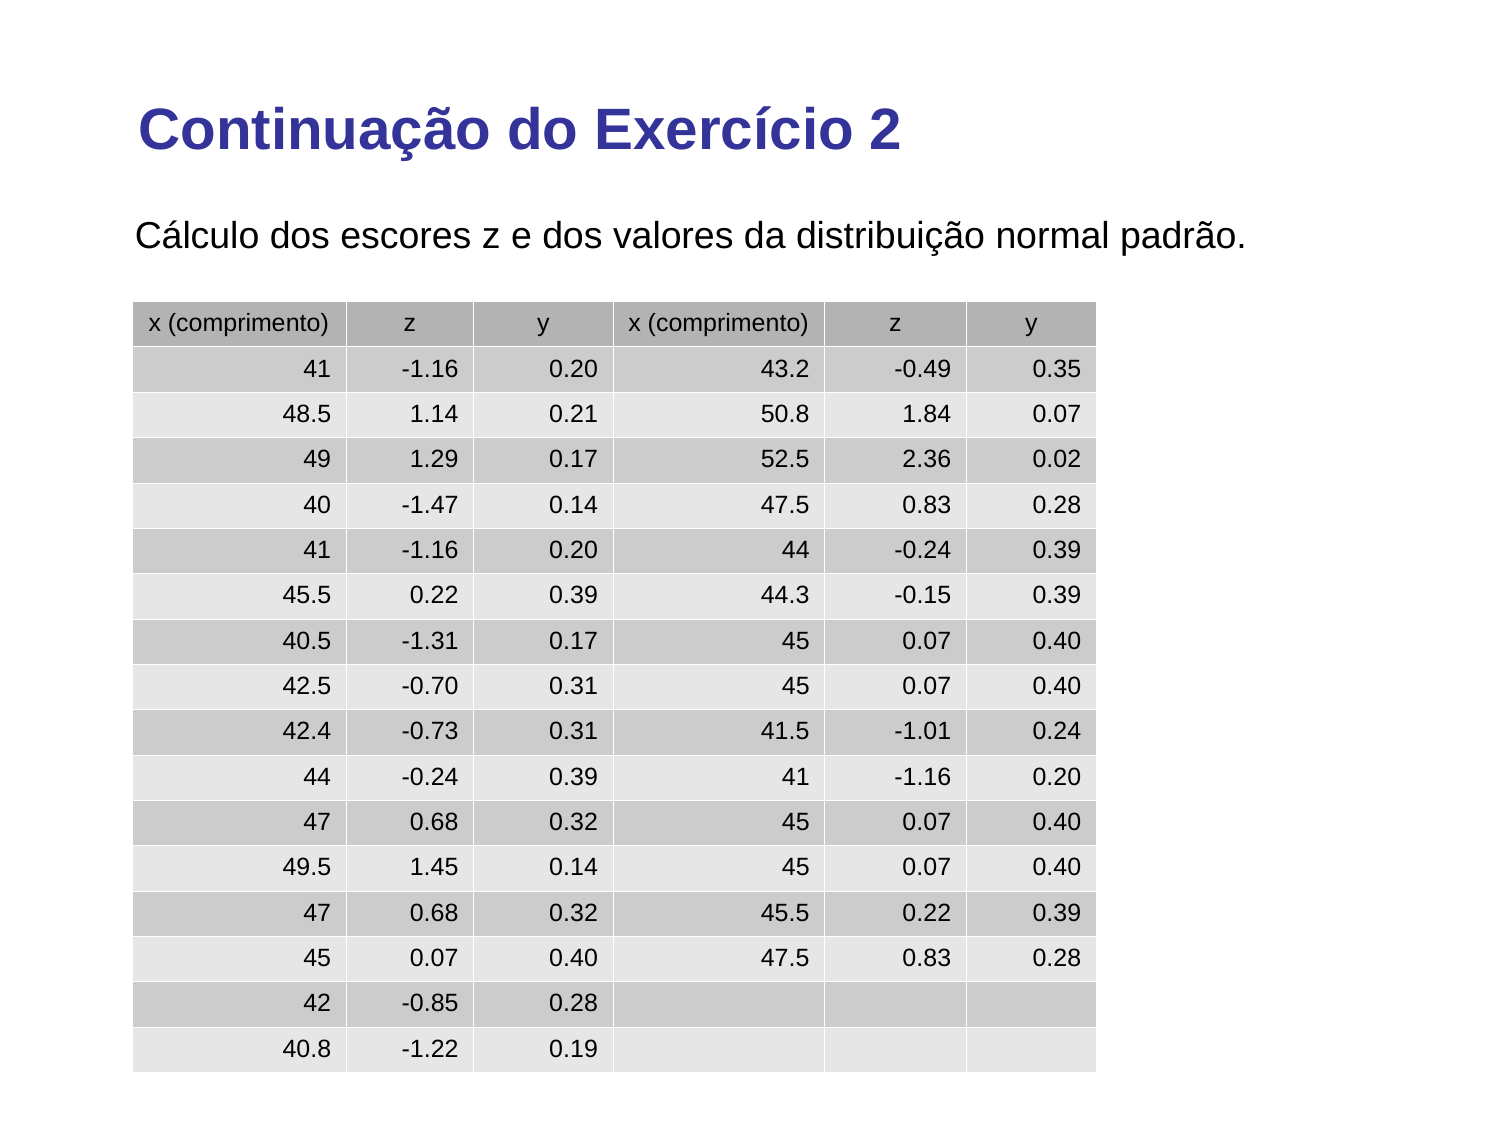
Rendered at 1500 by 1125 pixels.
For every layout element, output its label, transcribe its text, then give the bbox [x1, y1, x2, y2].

table_cell -0.24 [347, 756, 473, 800]
table_cell 47.5 [614, 484, 824, 528]
table_cell 0.21 [474, 393, 613, 437]
table_cell 44 [614, 529, 824, 573]
table_cell 45 [614, 801, 824, 845]
table_cell 0.14 [474, 846, 613, 891]
table_cell 0.40 [474, 937, 613, 981]
table_cell 0.17 [474, 438, 613, 483]
table_cell 44 [133, 756, 346, 800]
table_cell 0.31 [474, 710, 613, 755]
table_cell 0.07 [347, 937, 473, 981]
table_cell 0.22 [347, 574, 473, 619]
table_cell 40.5 [133, 620, 346, 664]
table_cell 0.07 [825, 801, 966, 845]
text_box Cálculo dos escores z e dos valores da distribuição normal padrão. [120, 203, 1362, 286]
table_cell 0.07 [825, 665, 966, 709]
table_cell [614, 1028, 824, 1072]
table_cell 0.39 [967, 574, 1096, 619]
table_cell [614, 982, 824, 1027]
text_box Continuação do Exercício 2 [123, 84, 1400, 179]
table_cell 0.32 [474, 801, 613, 845]
table_cell 0.40 [967, 801, 1096, 845]
table_cell 0.39 [474, 756, 613, 800]
table_cell [967, 1028, 1096, 1072]
table_cell 43.2 [614, 347, 824, 392]
table_cell 41 [133, 529, 346, 573]
table_cell 0.40 [967, 665, 1096, 709]
table_header x (comprimento) [614, 302, 824, 346]
table_cell 0.28 [967, 937, 1096, 981]
table_cell 0.20 [967, 756, 1096, 800]
table_cell 0.40 [967, 846, 1096, 891]
table_cell 0.83 [825, 937, 966, 981]
table_cell 0.35 [967, 347, 1096, 392]
table_cell 50.8 [614, 393, 824, 437]
table_cell 0.83 [825, 484, 966, 528]
table_cell 45 [133, 937, 346, 981]
table_cell -0.70 [347, 665, 473, 709]
table_cell 44.3 [614, 574, 824, 619]
table_cell 0.39 [967, 529, 1096, 573]
table_cell 2.36 [825, 438, 966, 483]
table_cell 45 [614, 620, 824, 664]
table_header y [967, 302, 1096, 346]
table_cell -1.01 [825, 710, 966, 755]
table_cell 45 [614, 665, 824, 709]
table_cell 1.45 [347, 846, 473, 891]
table_cell 45.5 [614, 892, 824, 936]
table_cell 0.28 [474, 982, 613, 1027]
table_cell [967, 982, 1096, 1027]
table_header z [825, 302, 966, 346]
table_header x (comprimento) [133, 302, 346, 346]
table_cell 0.19 [474, 1028, 613, 1072]
table_header z [347, 302, 473, 346]
table_cell 0.68 [347, 801, 473, 845]
table_cell -1.16 [825, 756, 966, 800]
table_cell 42 [133, 982, 346, 1027]
table_cell 47.5 [614, 937, 824, 981]
table_cell [825, 1028, 966, 1072]
table_cell -1.22 [347, 1028, 473, 1072]
table_cell -1.31 [347, 620, 473, 664]
table_cell [825, 982, 966, 1027]
table_cell 0.40 [967, 620, 1096, 664]
table_cell 1.14 [347, 393, 473, 437]
table_cell 52.5 [614, 438, 824, 483]
table_cell 48.5 [133, 393, 346, 437]
table_cell 47 [133, 801, 346, 845]
table_cell 47 [133, 892, 346, 936]
table_cell 49 [133, 438, 346, 483]
table_cell 0.17 [474, 620, 613, 664]
table_cell -0.73 [347, 710, 473, 755]
table_cell 42.5 [133, 665, 346, 709]
table_cell 0.14 [474, 484, 613, 528]
table_cell 40 [133, 484, 346, 528]
table_cell 0.22 [825, 892, 966, 936]
table_cell 0.07 [825, 846, 966, 891]
table_cell 41 [614, 756, 824, 800]
table_cell 0.20 [474, 529, 613, 573]
table_cell -0.15 [825, 574, 966, 619]
table_header y [474, 302, 613, 346]
table_cell 0.07 [967, 393, 1096, 437]
table_cell 45 [614, 846, 824, 891]
table_cell -0.49 [825, 347, 966, 392]
table_cell -1.47 [347, 484, 473, 528]
table_cell 1.84 [825, 393, 966, 437]
table_cell 0.32 [474, 892, 613, 936]
table_cell 49.5 [133, 846, 346, 891]
table_cell -1.16 [347, 347, 473, 392]
table_cell -0.24 [825, 529, 966, 573]
table_cell -1.16 [347, 529, 473, 573]
table_cell 1.29 [347, 438, 473, 483]
table_cell 41.5 [614, 710, 824, 755]
table_cell 40.8 [133, 1028, 346, 1072]
table_cell 42.4 [133, 710, 346, 755]
table_cell -0.85 [347, 982, 473, 1027]
table_cell 0.31 [474, 665, 613, 709]
table_cell 0.02 [967, 438, 1096, 483]
table_cell 0.28 [967, 484, 1096, 528]
table_cell 0.20 [474, 347, 613, 392]
table_cell 45.5 [133, 574, 346, 619]
table_cell 0.68 [347, 892, 473, 936]
table_cell 0.39 [474, 574, 613, 619]
table_cell 0.39 [967, 892, 1096, 936]
table_cell 0.24 [967, 710, 1096, 755]
table_cell 0.07 [825, 620, 966, 664]
table_cell 41 [133, 347, 346, 392]
